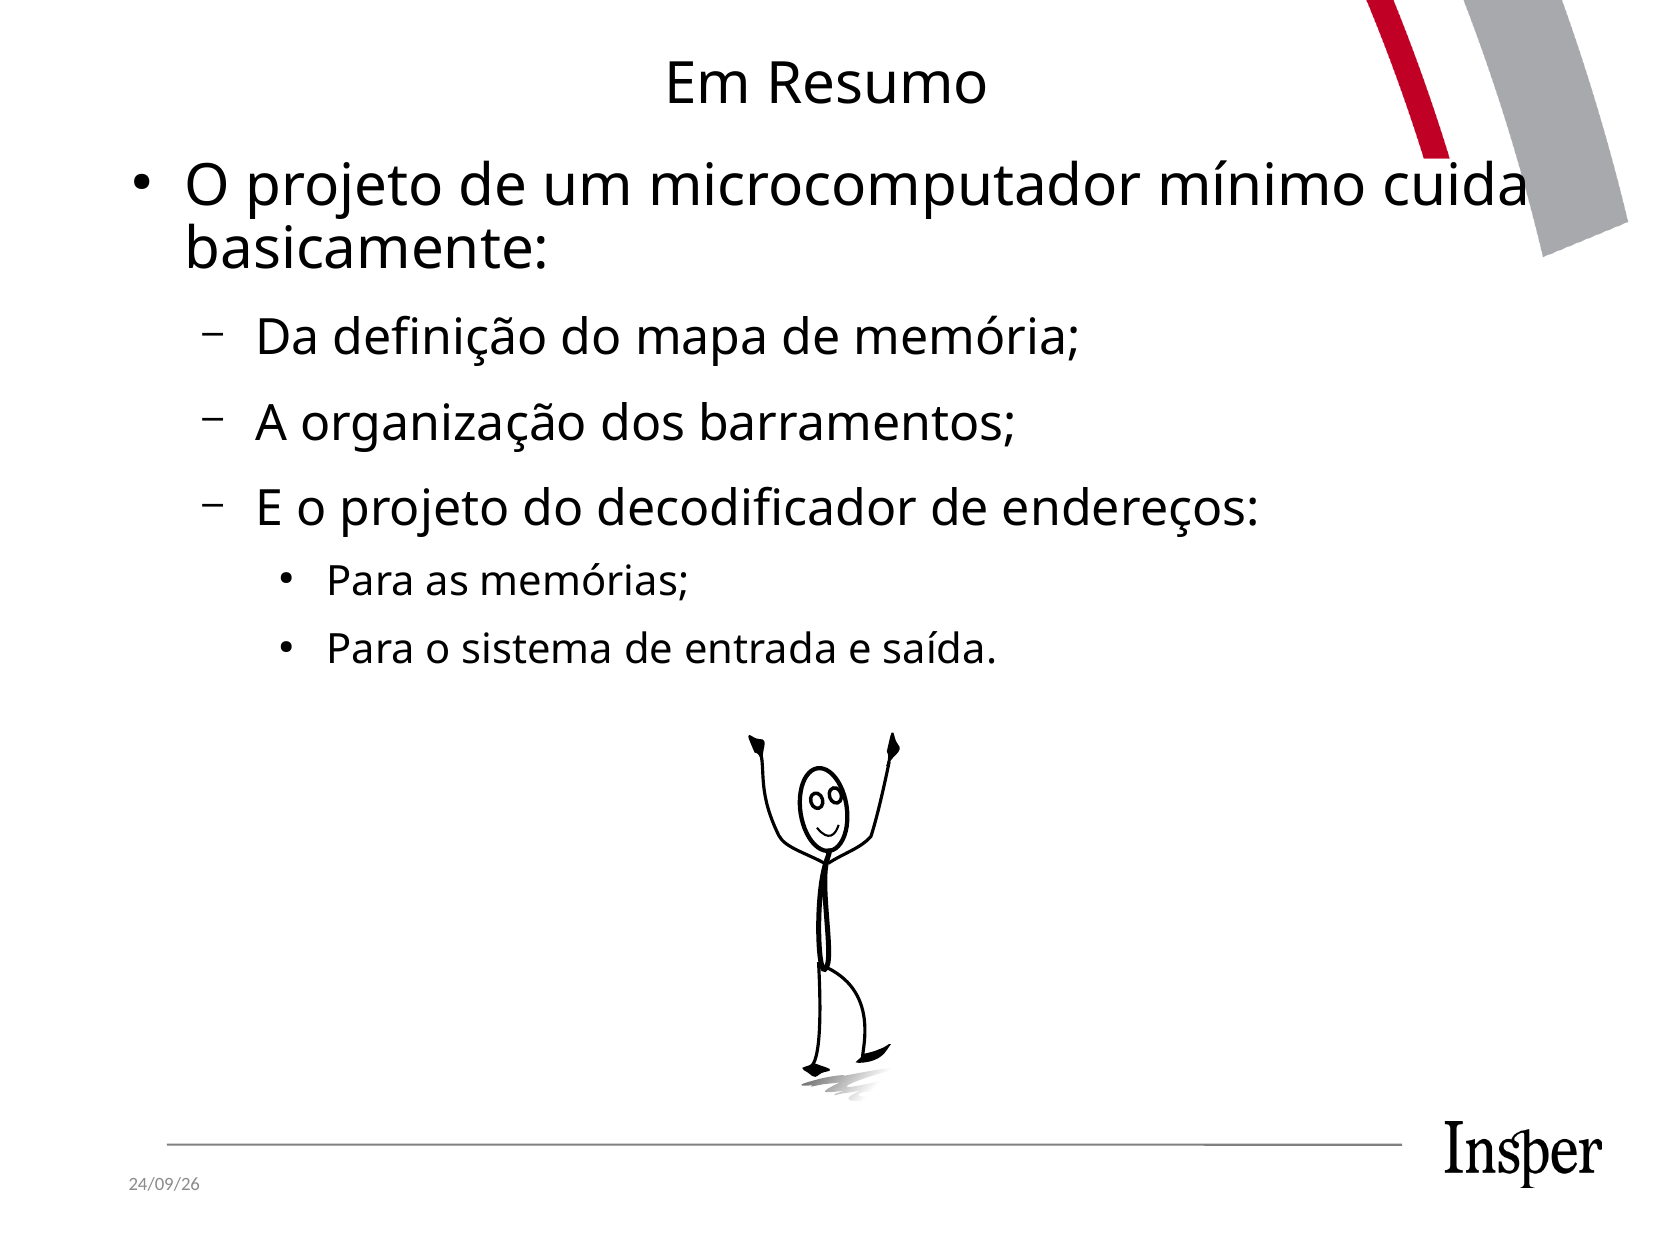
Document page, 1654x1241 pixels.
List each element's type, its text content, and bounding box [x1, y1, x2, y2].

list Em Resumo O projeto de um microcomputador mínimo cuida basicamente: Da definição do mapa de memória; A organização dos barramentos; E o projeto do decodificador de endereços: Para as memórias; Para o sistema de entrada e saída. [113, 53, 1540, 1134]
picture [748, 732, 906, 1103]
